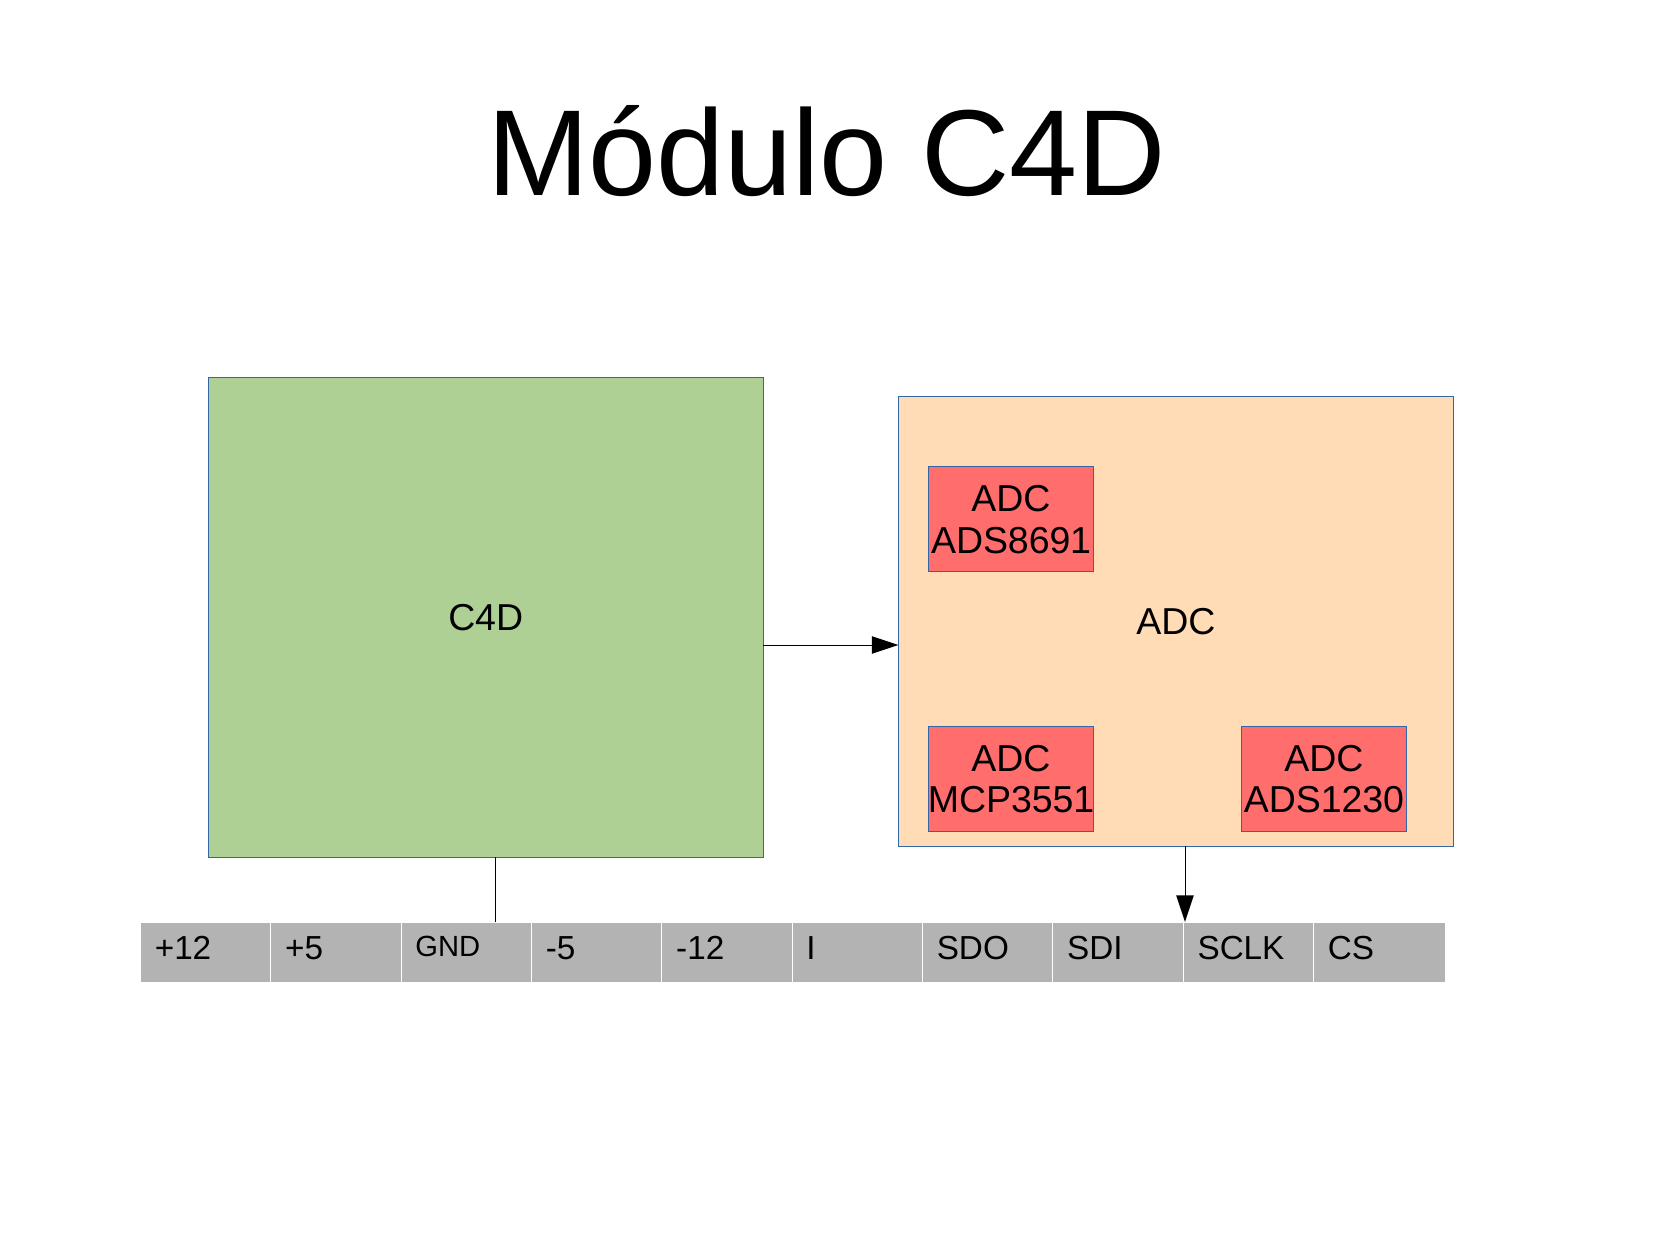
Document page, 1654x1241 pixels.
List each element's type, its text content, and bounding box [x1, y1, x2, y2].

text_box C4D [208, 377, 764, 858]
table_header CS [1314, 923, 1445, 982]
text_box ADC ADS8691 [928, 466, 1094, 572]
table_header -12 [662, 923, 792, 982]
table_header -5 [532, 923, 661, 982]
table_header GND [402, 923, 531, 982]
table_header +12 [141, 923, 270, 982]
table_header SDO [923, 923, 1052, 982]
table_header +5 [271, 923, 401, 982]
table_header SDI [1053, 923, 1183, 982]
title Módulo C4D [82, 49, 1571, 257]
text_box ADC MCP3551 [928, 726, 1094, 832]
table_header I [793, 923, 922, 982]
table_header SCLK [1184, 923, 1313, 982]
text_box ADC ADS1230 [1241, 726, 1407, 832]
text_box ADC [898, 396, 1454, 847]
